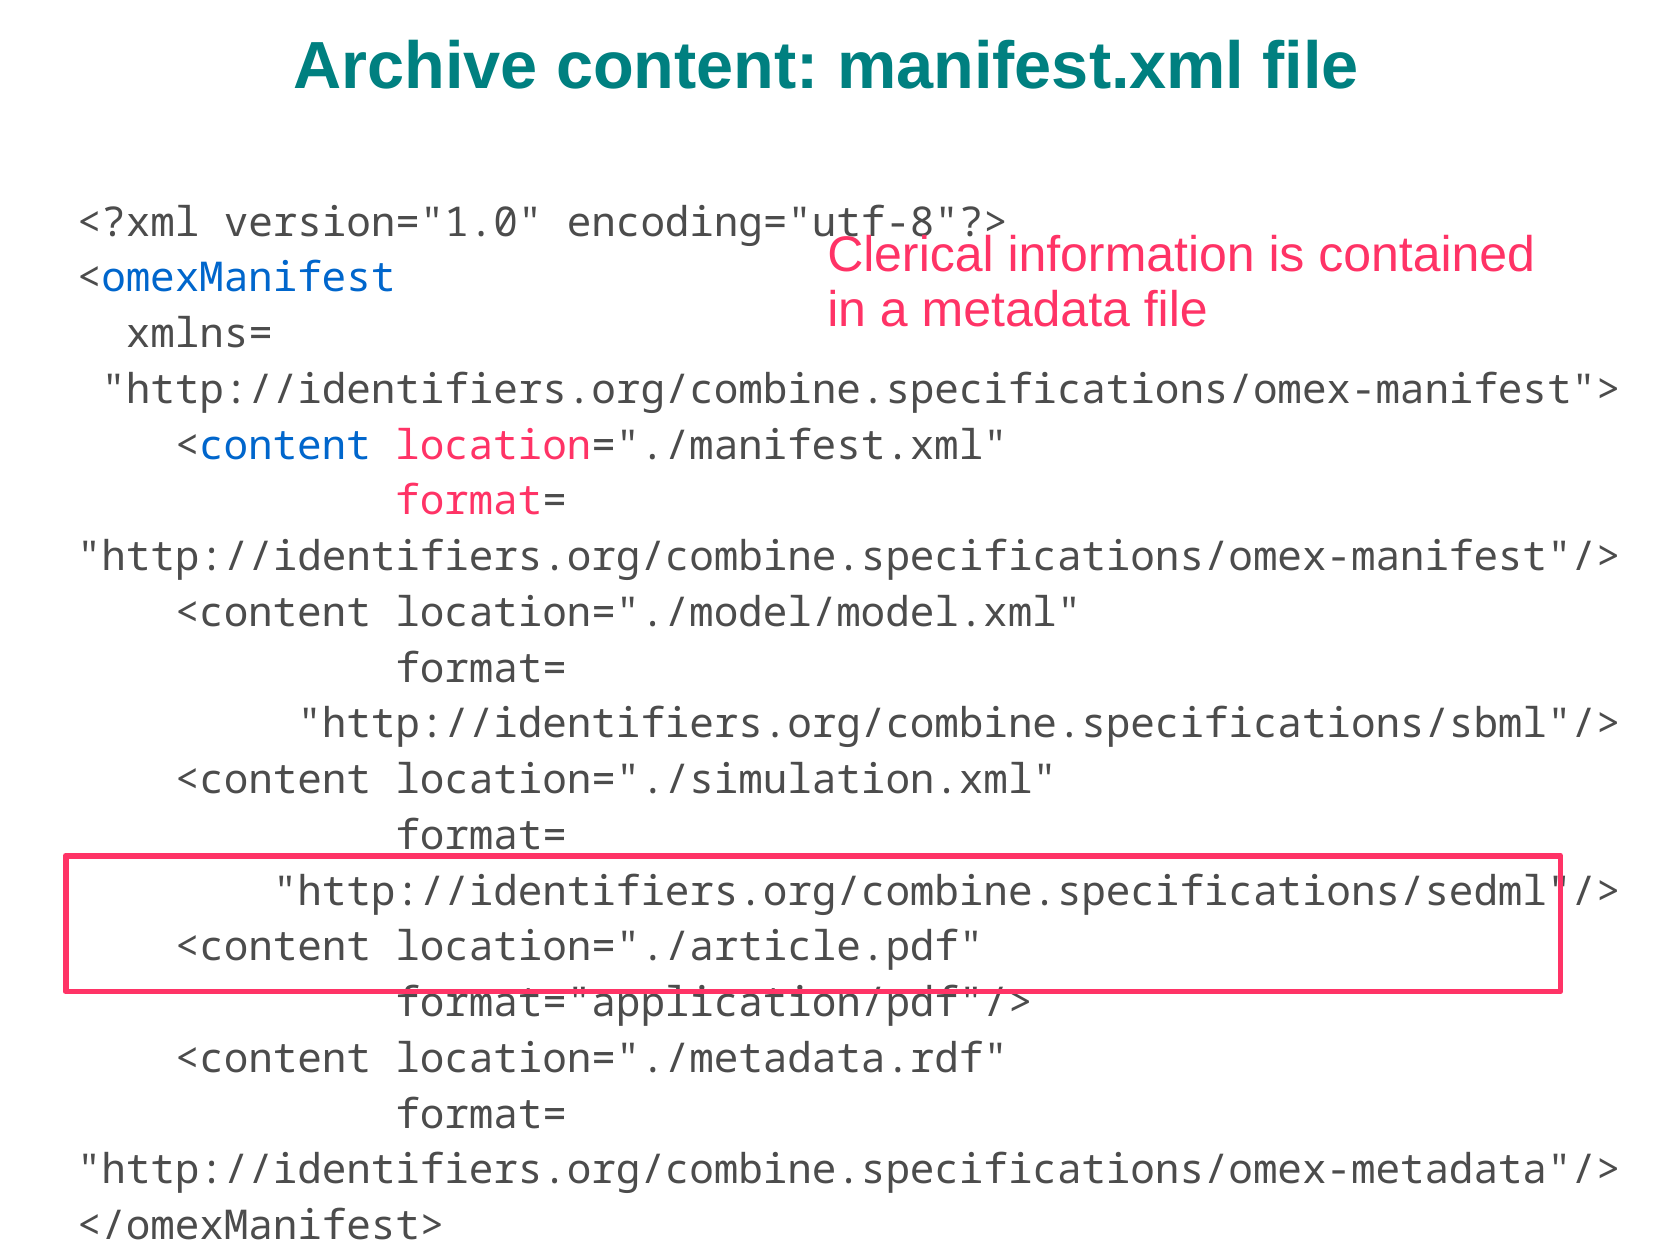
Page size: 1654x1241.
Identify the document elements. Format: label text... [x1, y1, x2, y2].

list <?xml version="1.0" encoding="utf-8"?> <omexManifest xmlns= "http://identifiers.org/combine.specifications/omex-manifest"> <content location="./manifest.xml" format= "http://identifiers.org/combine.specifications/omex-manifest"/> <content location="./model/model.xml" format= "http://identifiers.org/combine.specifications/sbml"/> <content location="./simulation.xml" format= "http://identifiers.org/combine.specifications/sedml"/> <content location="./article.pdf" format="application/pdf"/> <content location="./metadata.rdf" format= "http://identifiers.org/combine.specifications/omex-metadata"/> </omexManifest> [76, 859, 1558, 989]
list <?xml version="1.0" encoding="utf-8"?> <omexManifest xmlns= "http://identifiers.org/combine.specifications/omex-manifest"> <content location="./manifest.xml" format= "http://identifiers.org/combine.specifications/omex-manifest"/> <content location="./model/model.xml" format= "http://identifiers.org/combine.specifications/sbml"/> <content location="./simulation.xml" format= "http://identifiers.org/combine.specifications/sedml"/> <content location="./article.pdf" format="application/pdf"/> <content location="./metadata.rdf" format= "http://identifiers.org/combine.specifications/omex-metadata"/> </omexManifest> [76, 192, 1654, 1241]
title Archive content: manifest.xml file [82, 2, 1571, 129]
text_box Clerical information is contained in a metadata file [812, 218, 1565, 345]
